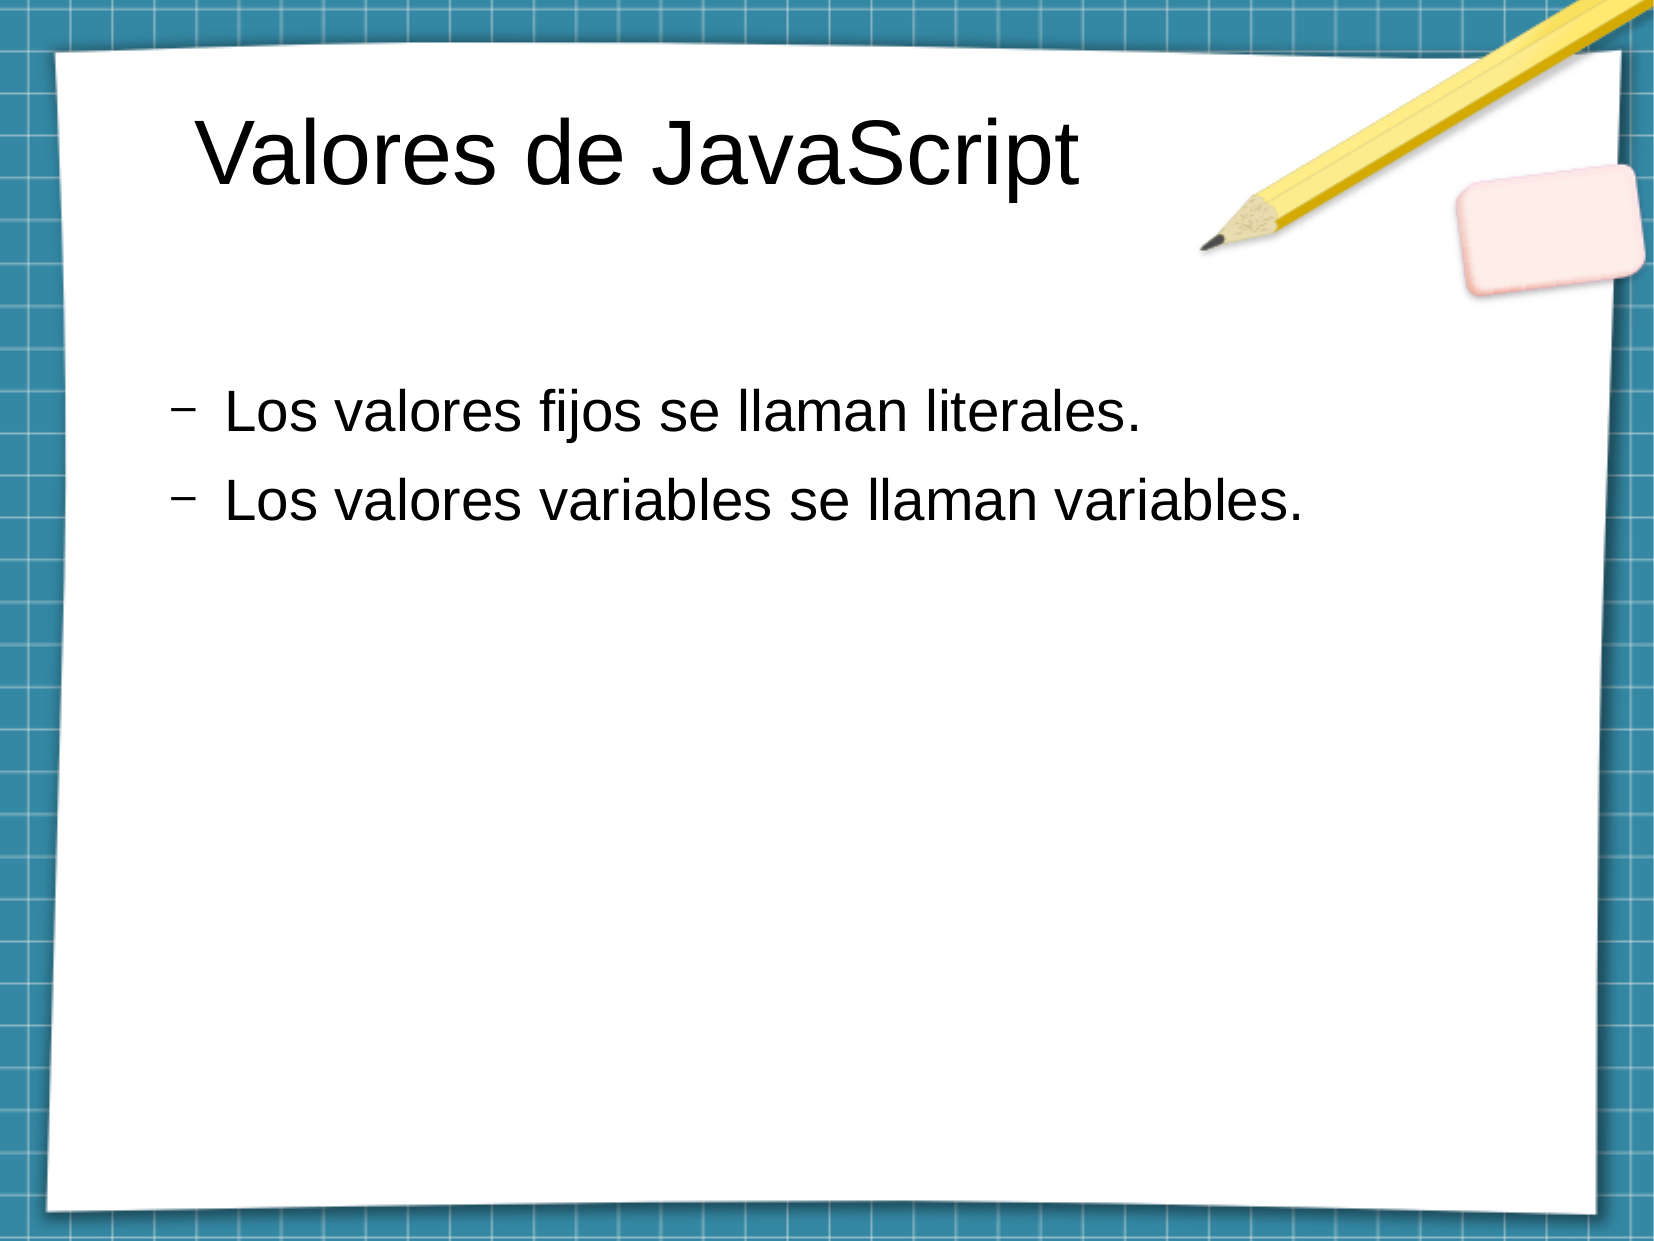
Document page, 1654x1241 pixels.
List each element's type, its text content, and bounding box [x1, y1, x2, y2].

title Valores de JavaScript [82, 49, 1193, 257]
list Los valores fijos se llaman literales. Los valores variables se llaman variables. [82, 290, 1571, 1010]
picture [0, 0, 1654, 1241]
